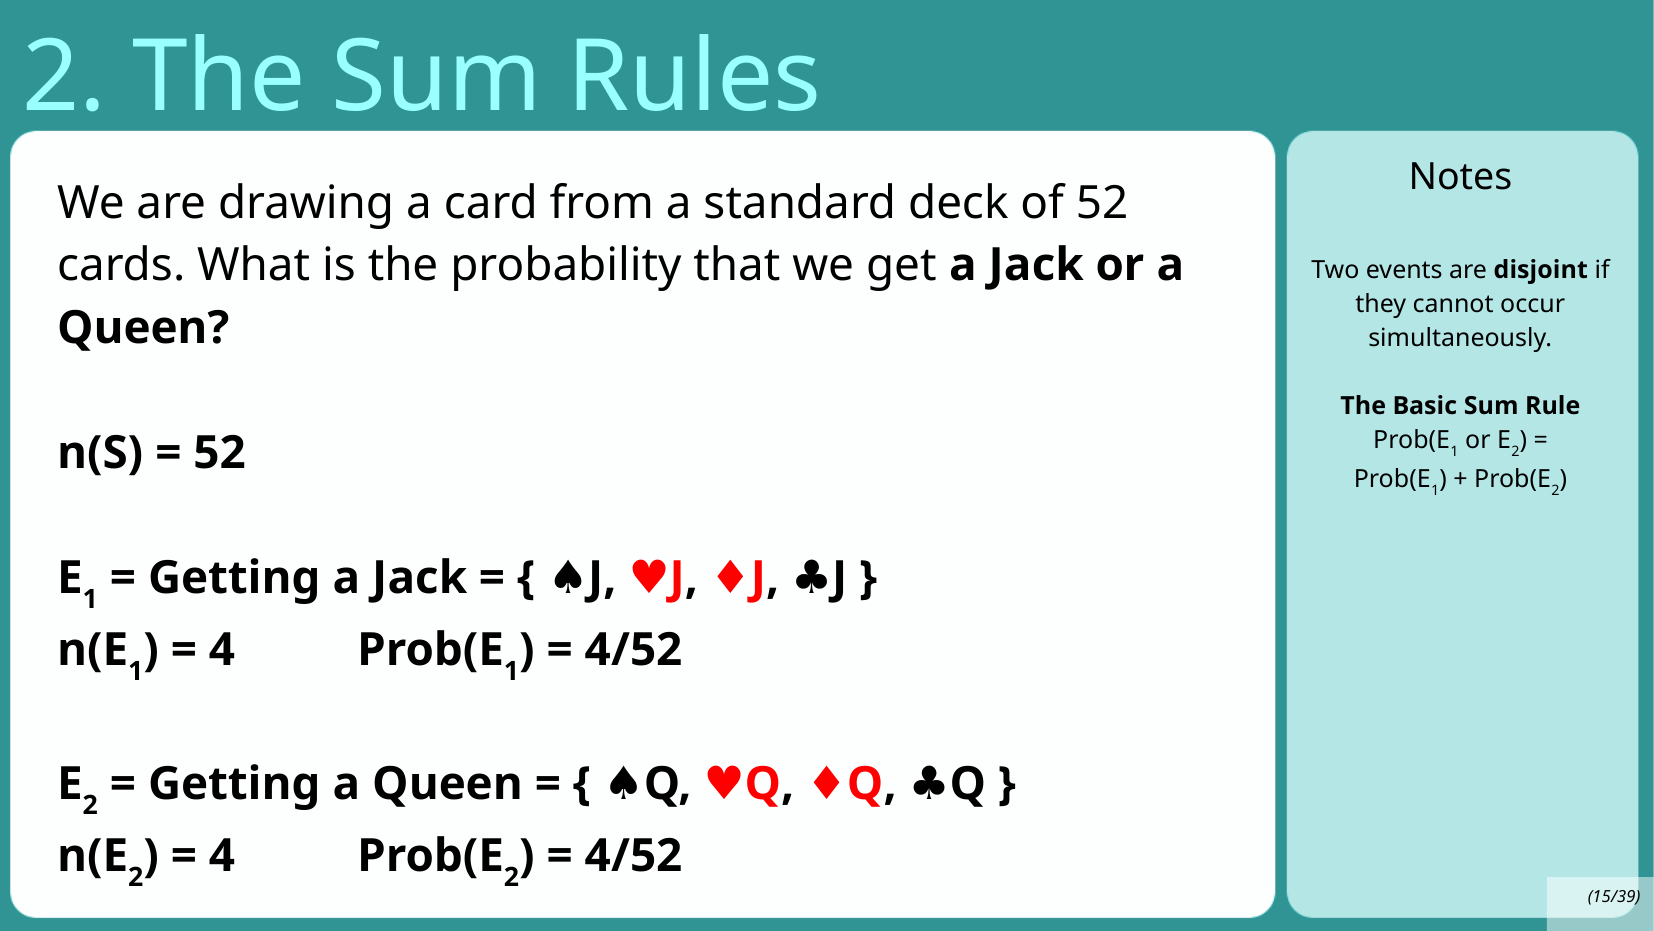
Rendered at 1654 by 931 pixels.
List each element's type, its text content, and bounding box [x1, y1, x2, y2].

picture [0, 0, 1654, 931]
text_box We are drawing a card from a standard deck of 52 cards. What is the probability that we get a Jack or a Queen? n(S) = 52 E1 = Getting a Jack = { ♠J, ♥J, ♦J, ♣J } n(E1) = 4 Prob(E1) = 4/52 E2 = Getting a Queen = { ♠Q, ♥Q, ♦Q, ♣Q } n(E2) = 4 Prob(E2) = 4/52 Prob(E1 or E2) = Prob(E1) + Prob(E2) = 8/52 = 2/13 [57, 169, 1226, 845]
text_box (<number>/39) [1546, 877, 1654, 931]
title 2. The Sum Rules [22, 13, 1511, 130]
text_box Notes Two events are disjoint if they cannot occur simultaneously. The Basic Sum Rule Prob(E1 or E2) = Prob(E1) + Prob(E2) [1290, 141, 1631, 661]
